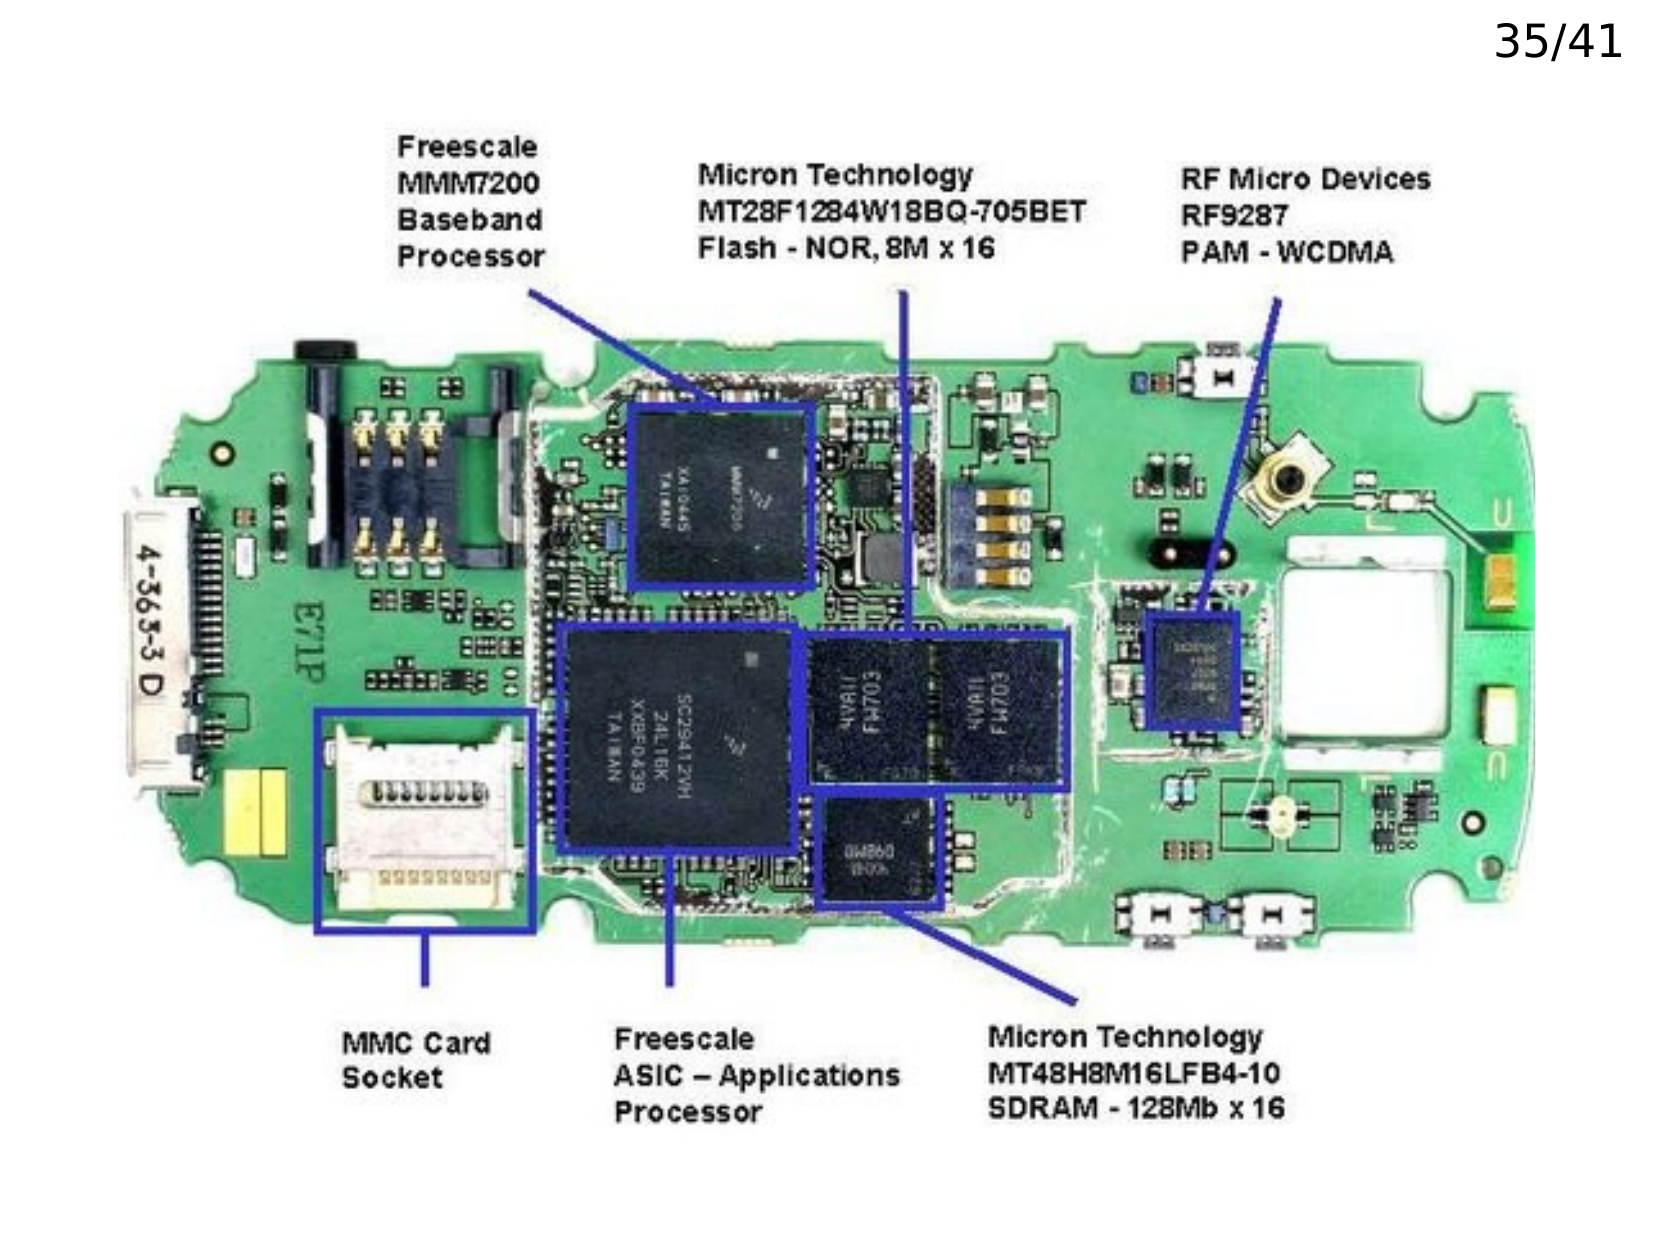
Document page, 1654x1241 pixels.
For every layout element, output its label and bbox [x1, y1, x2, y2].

picture [118, 118, 1536, 1152]
